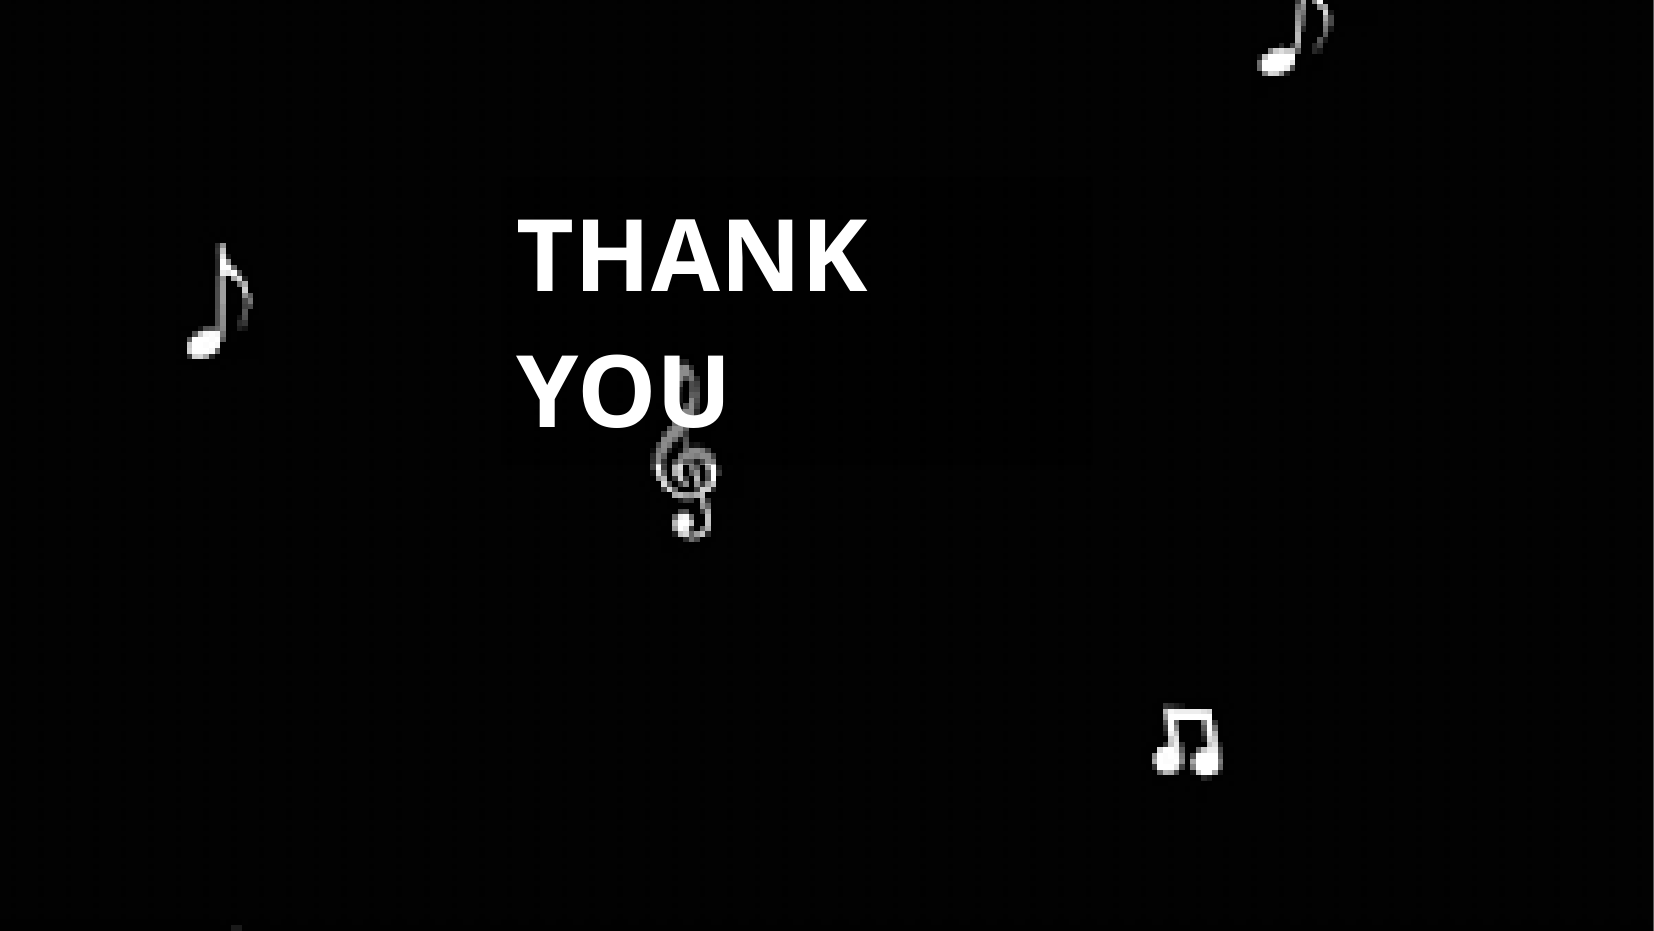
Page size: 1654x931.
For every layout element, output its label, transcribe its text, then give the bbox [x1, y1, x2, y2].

picture [0, 0, 1654, 931]
text_box THANK YOU [501, 177, 1093, 326]
